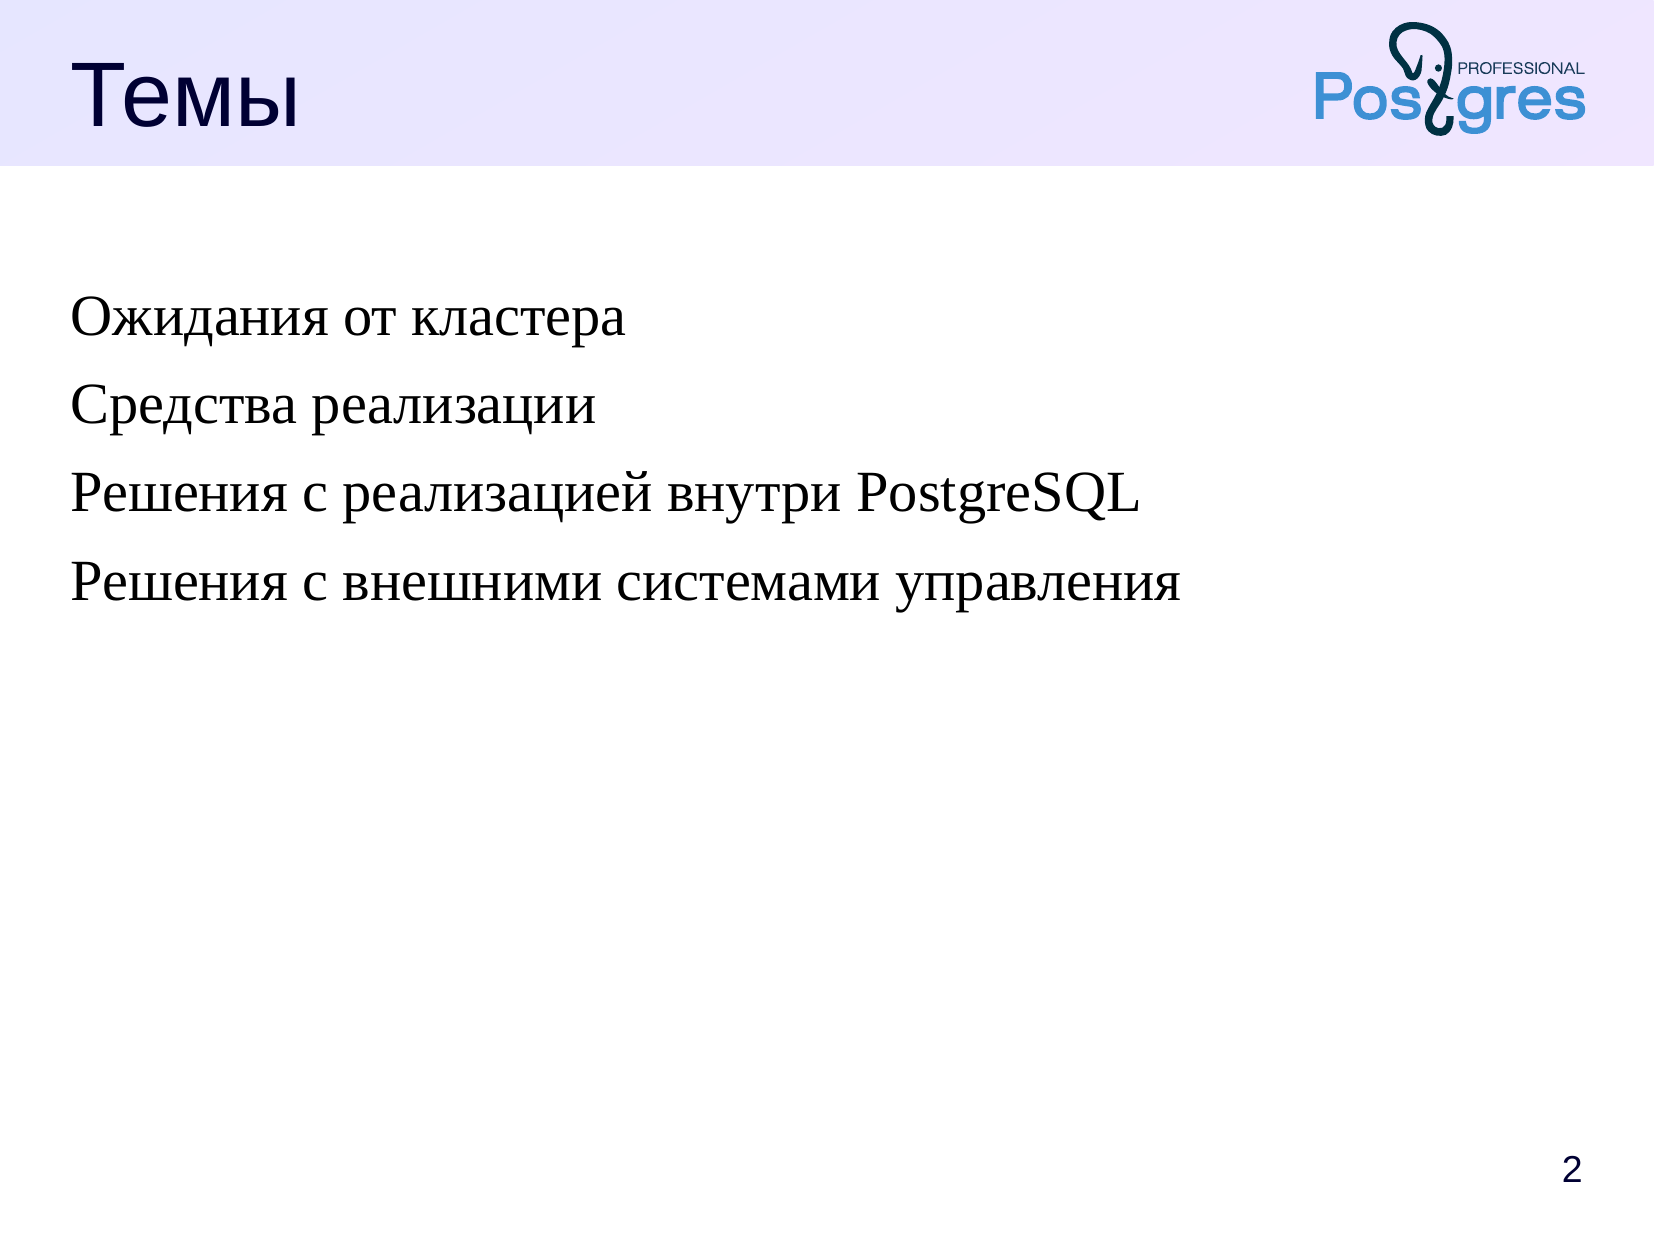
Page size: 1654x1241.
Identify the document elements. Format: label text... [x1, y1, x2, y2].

title Темы [70, 43, 1241, 147]
list Ожидания от кластера Средства реализации Решения с реализацией внутри PostgreSQL Решения с внешними системами управления [70, 283, 1583, 1141]
